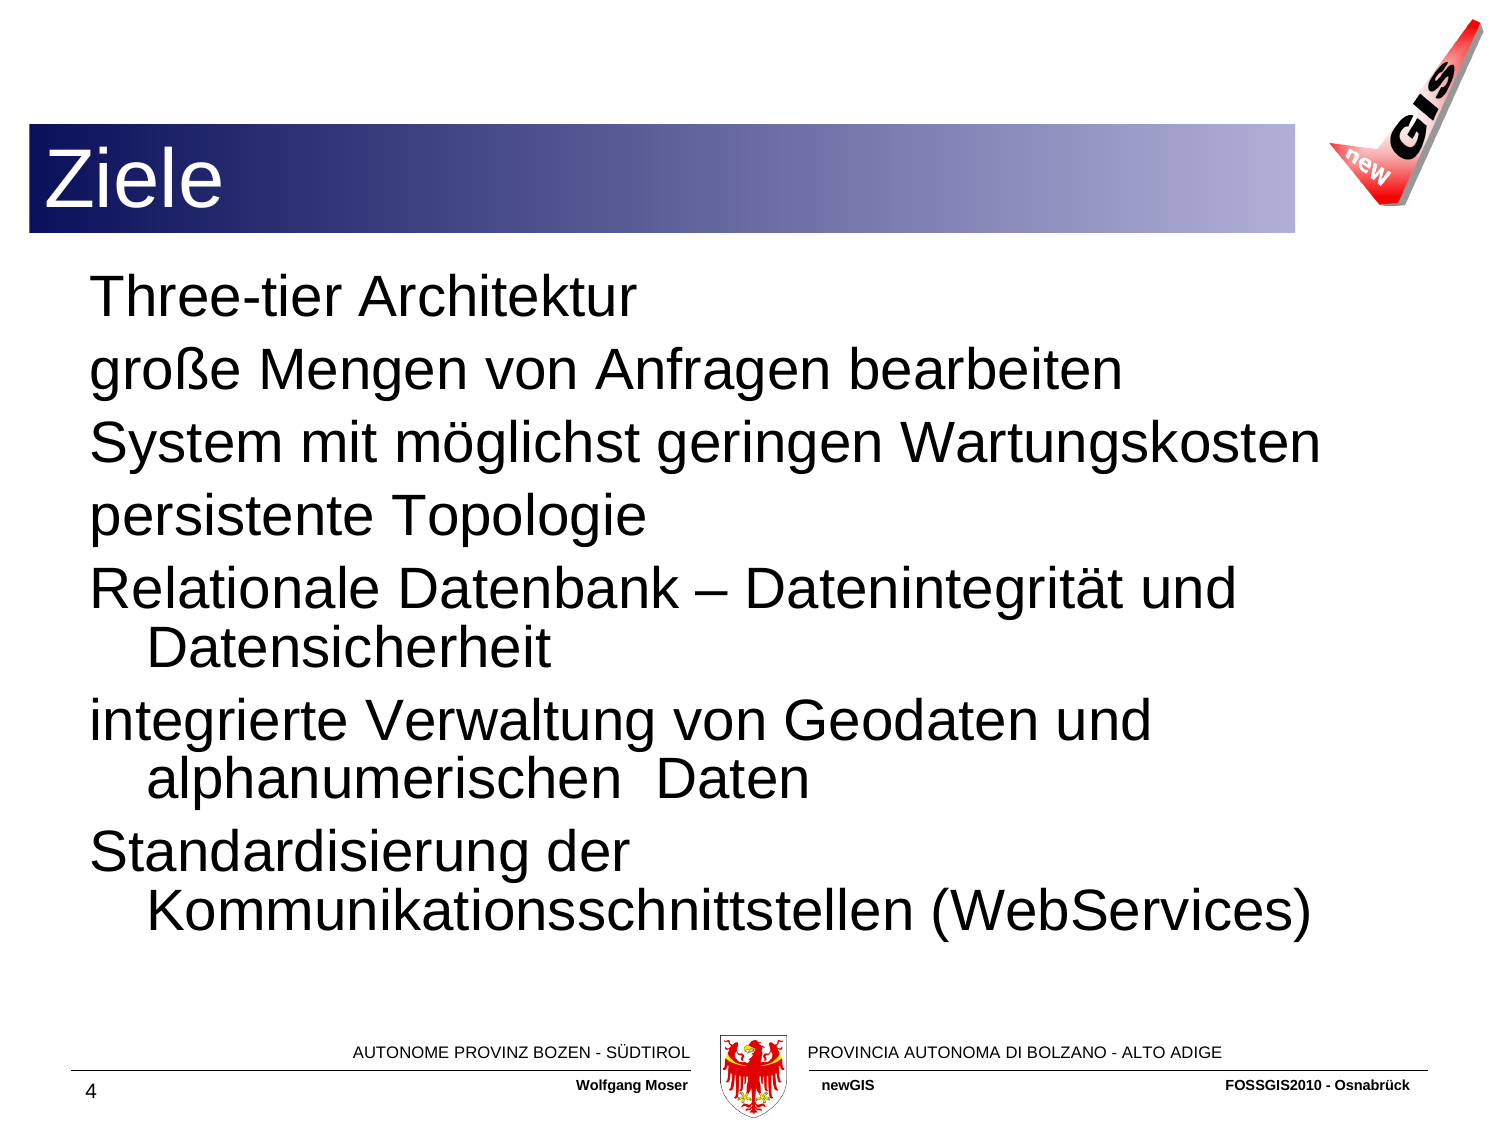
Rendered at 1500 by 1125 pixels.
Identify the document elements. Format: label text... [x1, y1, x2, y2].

picture [720, 1035, 787, 1118]
list Three-tier Architektur große Mengen von Anfragen bearbeiten System mit möglichst geringen Wartungskosten persistente Topologie Relationale Datenbank – Datenintegrität und Datensicherheit integrierte Verwaltung von Geodaten und alphanumerischen Daten Standardisierung der Kommunikationsschnittstellen (WebServices) [75, 262, 1426, 1006]
title Ziele [29, 124, 1296, 233]
picture [1328, 18, 1485, 207]
